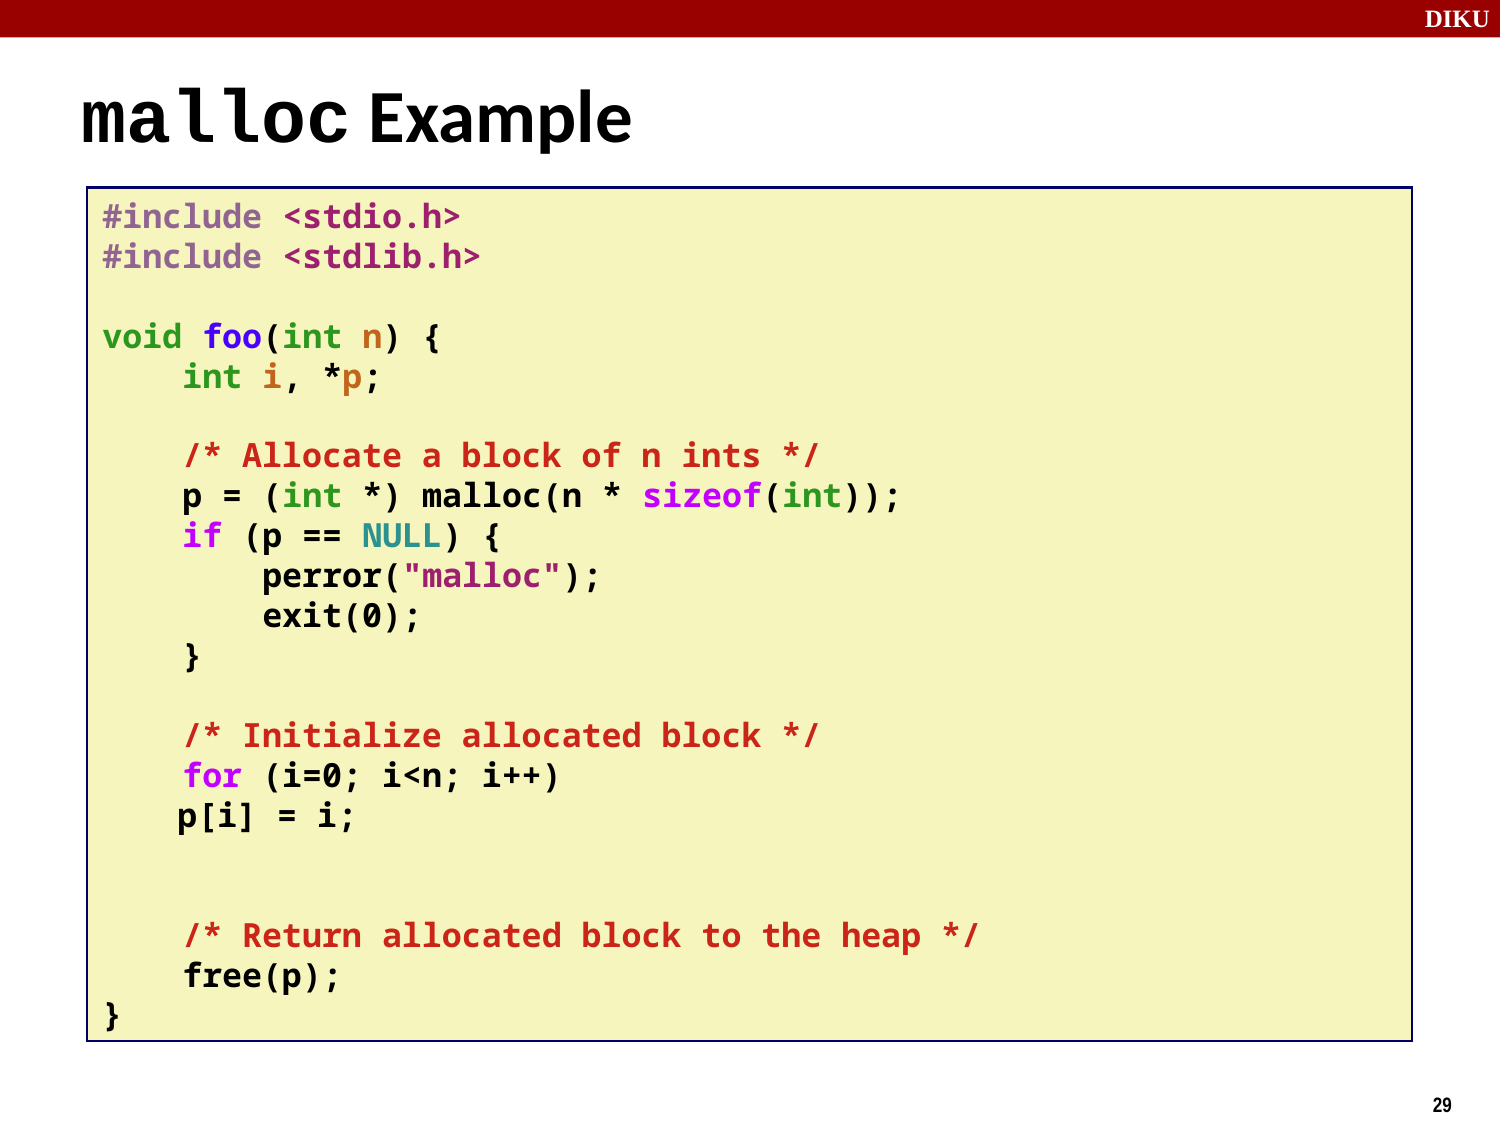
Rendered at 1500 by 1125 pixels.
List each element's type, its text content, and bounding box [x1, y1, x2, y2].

text_box #include <stdio.h> #include <stdlib.h> void foo(int n) { int i, *p; /* Allocate a block of n ints */ p = (int *) malloc(n * sizeof(int)); if (p == NULL) { perror("malloc"); exit(0); } /* Initialize allocated block */ for (i=0; i<n; i++) p[i] = i; /* Return allocated block to the heap */ free(p); } [87, 187, 1413, 1042]
text_box malloc Example [66, 65, 1042, 160]
